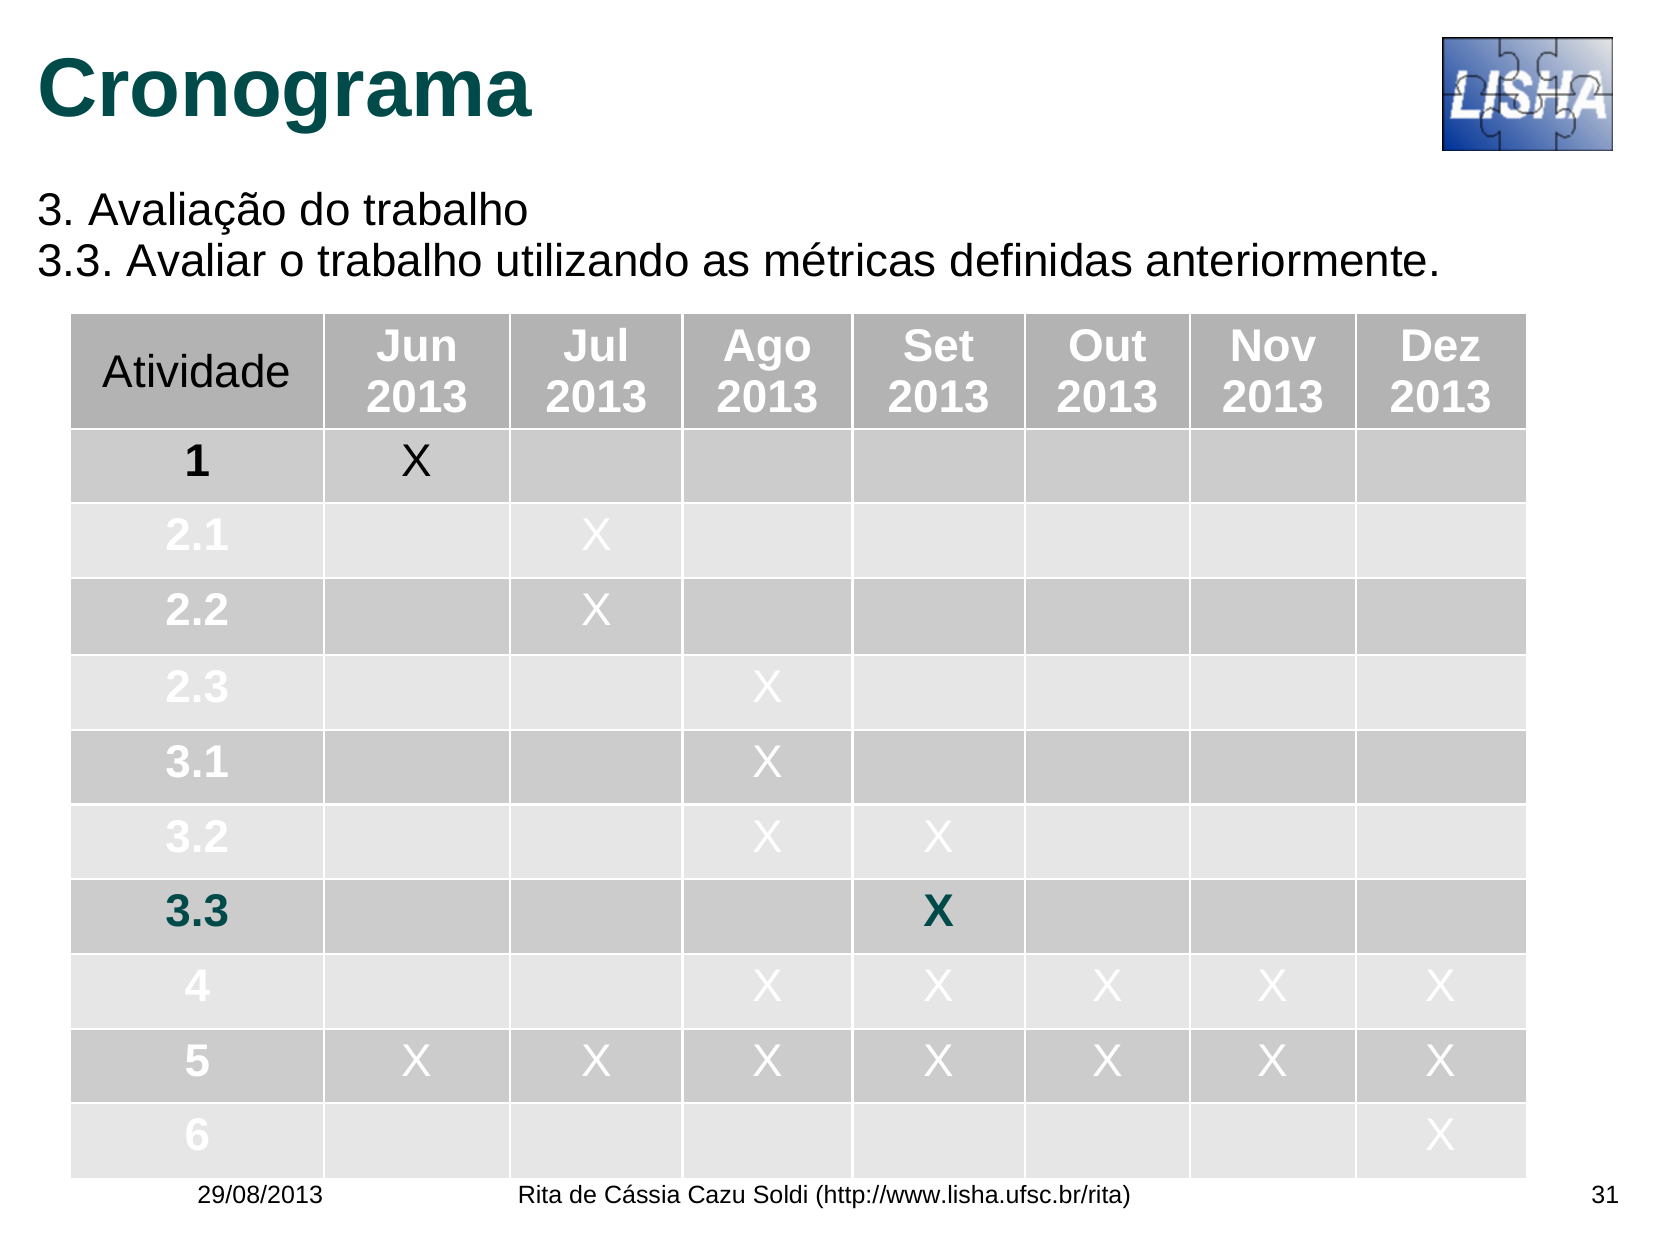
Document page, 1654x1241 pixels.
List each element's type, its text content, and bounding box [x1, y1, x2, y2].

table_cell [854, 430, 1024, 502]
table_cell X [854, 880, 1024, 953]
table_cell [684, 1104, 851, 1178]
table_cell [684, 880, 851, 953]
table_cell [854, 579, 1024, 654]
picture [1442, 37, 1613, 151]
table_cell X [511, 1030, 681, 1102]
table_cell 4 [71, 955, 323, 1028]
table_cell X [1357, 955, 1526, 1028]
table_cell X [854, 1030, 1024, 1102]
table_cell X [1191, 1030, 1355, 1102]
table_cell [325, 731, 509, 803]
table_cell [854, 656, 1024, 729]
table_cell [1191, 579, 1355, 654]
table_cell [1357, 579, 1526, 654]
table_cell [684, 579, 851, 654]
table_cell 6 [71, 1104, 323, 1178]
table_header Ago 2013 [684, 314, 851, 428]
table_header Out 2013 [1026, 314, 1189, 428]
table_cell [1026, 880, 1189, 953]
table_cell X [1357, 1104, 1526, 1178]
table_cell [1191, 731, 1355, 803]
table_cell [1357, 731, 1526, 803]
table_cell [511, 880, 681, 953]
table_cell [325, 880, 509, 953]
table_cell X [511, 579, 681, 654]
table_cell [1026, 430, 1189, 502]
table_cell 5 [71, 1030, 323, 1102]
table_cell [325, 806, 509, 878]
table_cell 3.1 [71, 731, 323, 803]
table_cell X [684, 731, 851, 803]
table_cell [854, 731, 1024, 803]
table_header Jun 2013 [325, 314, 509, 428]
table_cell [854, 504, 1024, 577]
list 3. Avaliação do trabalho 3.3. Avaliar o trabalho utilizando as métricas definidas anteriormente. [37, 183, 1613, 298]
table_cell [511, 430, 681, 502]
table_cell [1191, 430, 1355, 502]
table_cell X [854, 806, 1024, 878]
table_cell [325, 504, 509, 577]
table_cell 2.3 [71, 656, 323, 729]
title Cronograma [37, 37, 1426, 151]
table_cell [511, 731, 681, 803]
table_cell [1357, 504, 1526, 577]
table_cell [1191, 1104, 1355, 1178]
table_cell [1026, 656, 1189, 729]
table_cell [1191, 880, 1355, 953]
table_cell [854, 1104, 1024, 1178]
table_cell 2.1 [71, 504, 323, 577]
table_cell [511, 955, 681, 1028]
table_cell [1357, 880, 1526, 953]
table_cell X [684, 1030, 851, 1102]
table_cell [684, 430, 851, 502]
table_cell X [684, 806, 851, 878]
table_cell [1191, 504, 1355, 577]
table_cell [1026, 579, 1189, 654]
table_header Set 2013 [854, 314, 1024, 428]
table_header Jul 2013 [511, 314, 681, 428]
table_cell 3.2 [71, 806, 323, 878]
table_cell [1357, 806, 1526, 878]
table_cell X [684, 955, 851, 1028]
table_header Atividade [71, 314, 323, 428]
table_cell [325, 1104, 509, 1178]
table_header Nov 2013 [1191, 314, 1355, 428]
table_cell [325, 955, 509, 1028]
table_cell X [1357, 1030, 1526, 1102]
table_header Dez 2013 [1357, 314, 1526, 428]
table_cell X [1026, 955, 1189, 1028]
table_cell [511, 1104, 681, 1178]
table_cell X [684, 656, 851, 729]
table_cell X [1026, 1030, 1189, 1102]
table_cell [1357, 430, 1526, 502]
table_cell [511, 806, 681, 878]
table_cell X [511, 504, 681, 577]
table_cell [511, 656, 681, 729]
table_cell X [325, 1030, 509, 1102]
table_cell 3.3 [71, 880, 323, 953]
table_cell X [1191, 955, 1355, 1028]
table_cell [325, 579, 509, 654]
table_cell [1357, 656, 1526, 729]
table_cell [1026, 731, 1189, 803]
table_cell [1026, 806, 1189, 878]
table_cell [1191, 806, 1355, 878]
table_cell 2.2 [71, 579, 323, 654]
table_cell [1026, 1104, 1189, 1178]
table_cell 1 [71, 430, 323, 502]
table_cell X [854, 955, 1024, 1028]
table_cell [325, 656, 509, 729]
table_cell [1191, 656, 1355, 729]
table_cell [1026, 504, 1189, 577]
table_cell [684, 504, 851, 577]
table_cell X [325, 430, 509, 502]
